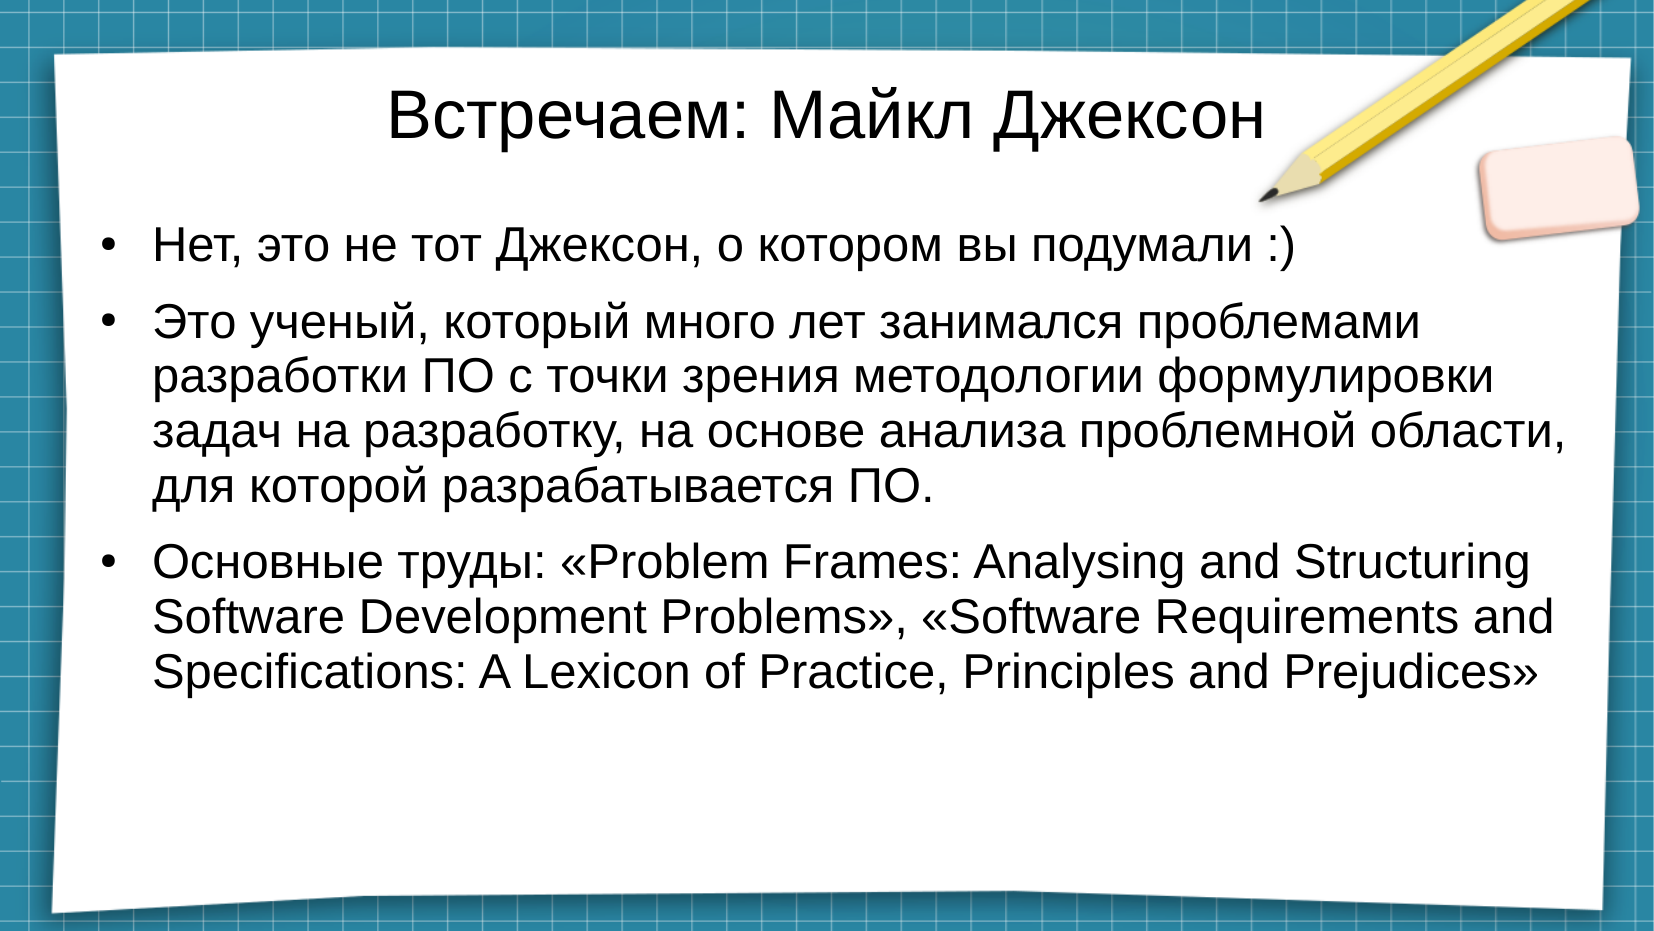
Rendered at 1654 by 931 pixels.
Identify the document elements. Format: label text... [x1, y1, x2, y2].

picture [0, 0, 1654, 931]
title Встречаем: Майкл Джексон [82, 37, 1571, 193]
list Нет, это не тот Джексон, о котором вы подумали :) Это ученый, который много лет занимался проблемами разработки ПО с точки зрения методологии формулировки задач на разработку, на основе анализа проблемной области, для которой разрабатывается ПО. Основные труды: «Problem Frames: Analysing and Structuring Software Development Problems», «Software Requirements and Specifications: A Lexicon of Practice, Principles and Prejudices» [82, 217, 1571, 758]
